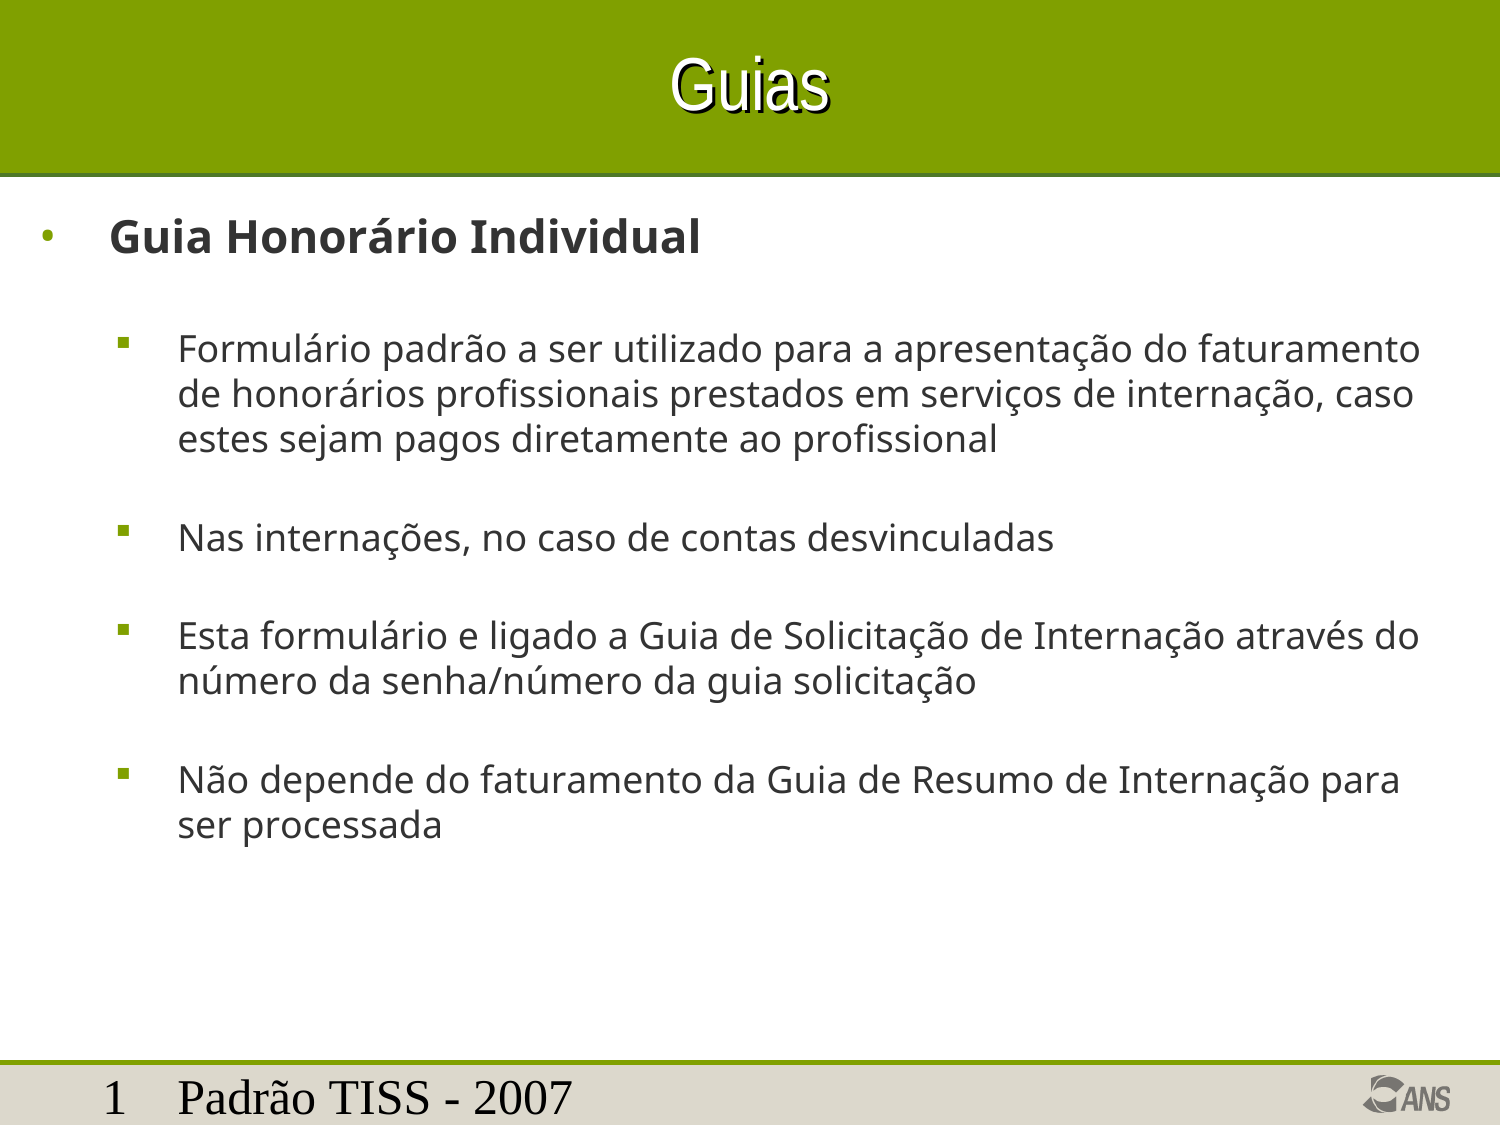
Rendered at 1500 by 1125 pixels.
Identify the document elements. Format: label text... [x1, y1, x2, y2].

list Guia Honorário Individual Formulário padrão a ser utilizado para a apresentação do faturamento de honorários profissionais prestados em serviços de internação, caso estes sejam pagos diretamente ao profissional Nas internações, no caso de contas desvinculadas Esta formulário e ligado a Guia de Solicitação de Internação através do número da senha/número da guia solicitação Não depende do faturamento da Guia de Resumo de Internação para ser processada [24, 200, 1450, 1000]
picture [1362, 1075, 1450, 1113]
title Guias [24, 10, 1475, 161]
